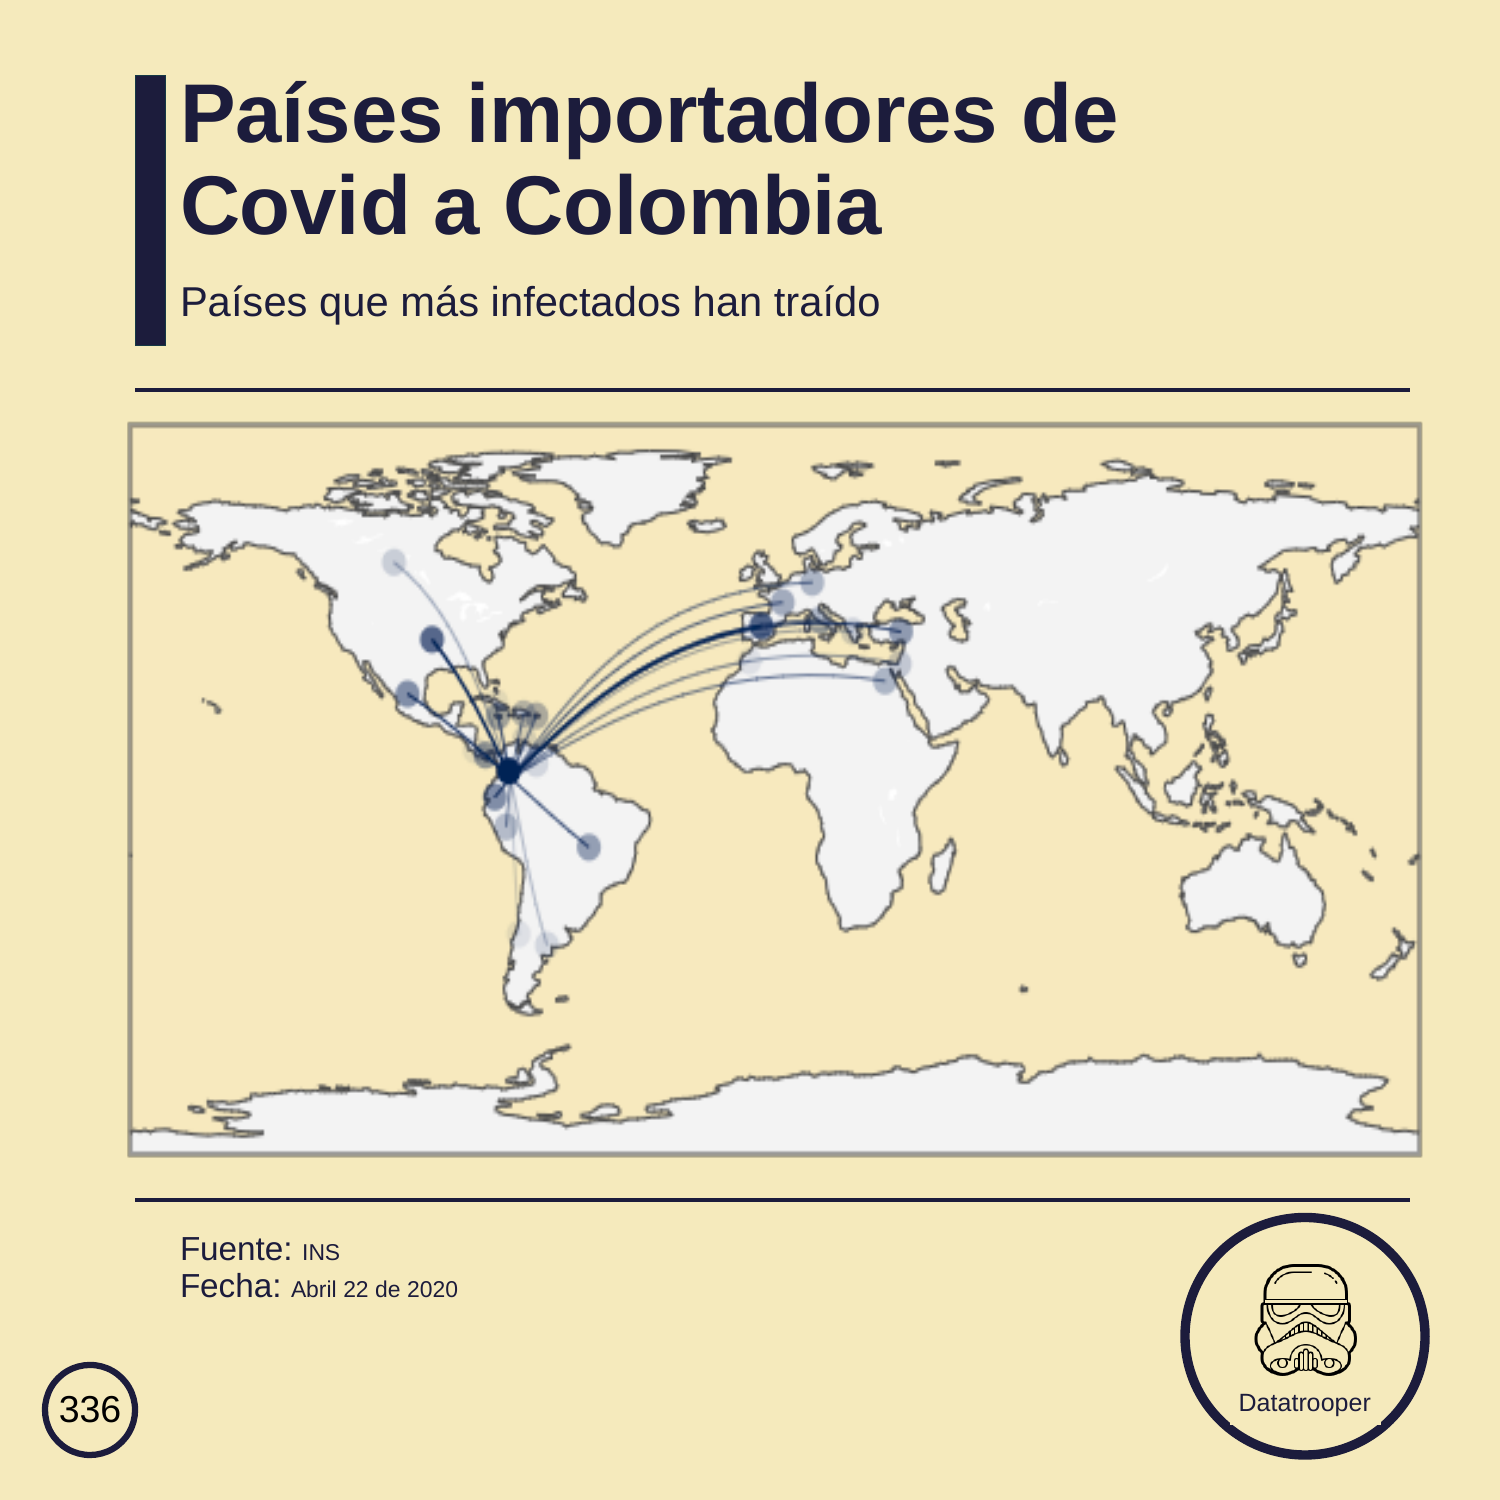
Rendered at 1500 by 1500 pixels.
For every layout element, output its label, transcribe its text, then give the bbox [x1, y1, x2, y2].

picture [1230, 1244, 1381, 1379]
title Países importadores de Covid a Colombia [180, 64, 1351, 254]
picture [104, 404, 1454, 1186]
title Fuente: INS Fecha: Abril 22 de 2020 [180, 1202, 1201, 1342]
text_box Datatrooper [1230, 1379, 1381, 1425]
text_box 336 [45, 1364, 136, 1456]
text_box [135, 75, 166, 346]
text_box [1185, 1217, 1426, 1456]
title Países que más infectados han traído [180, 254, 1351, 350]
title Fuente: INS Fecha: Abril 22 de 2020 [180, 1193, 1201, 1198]
